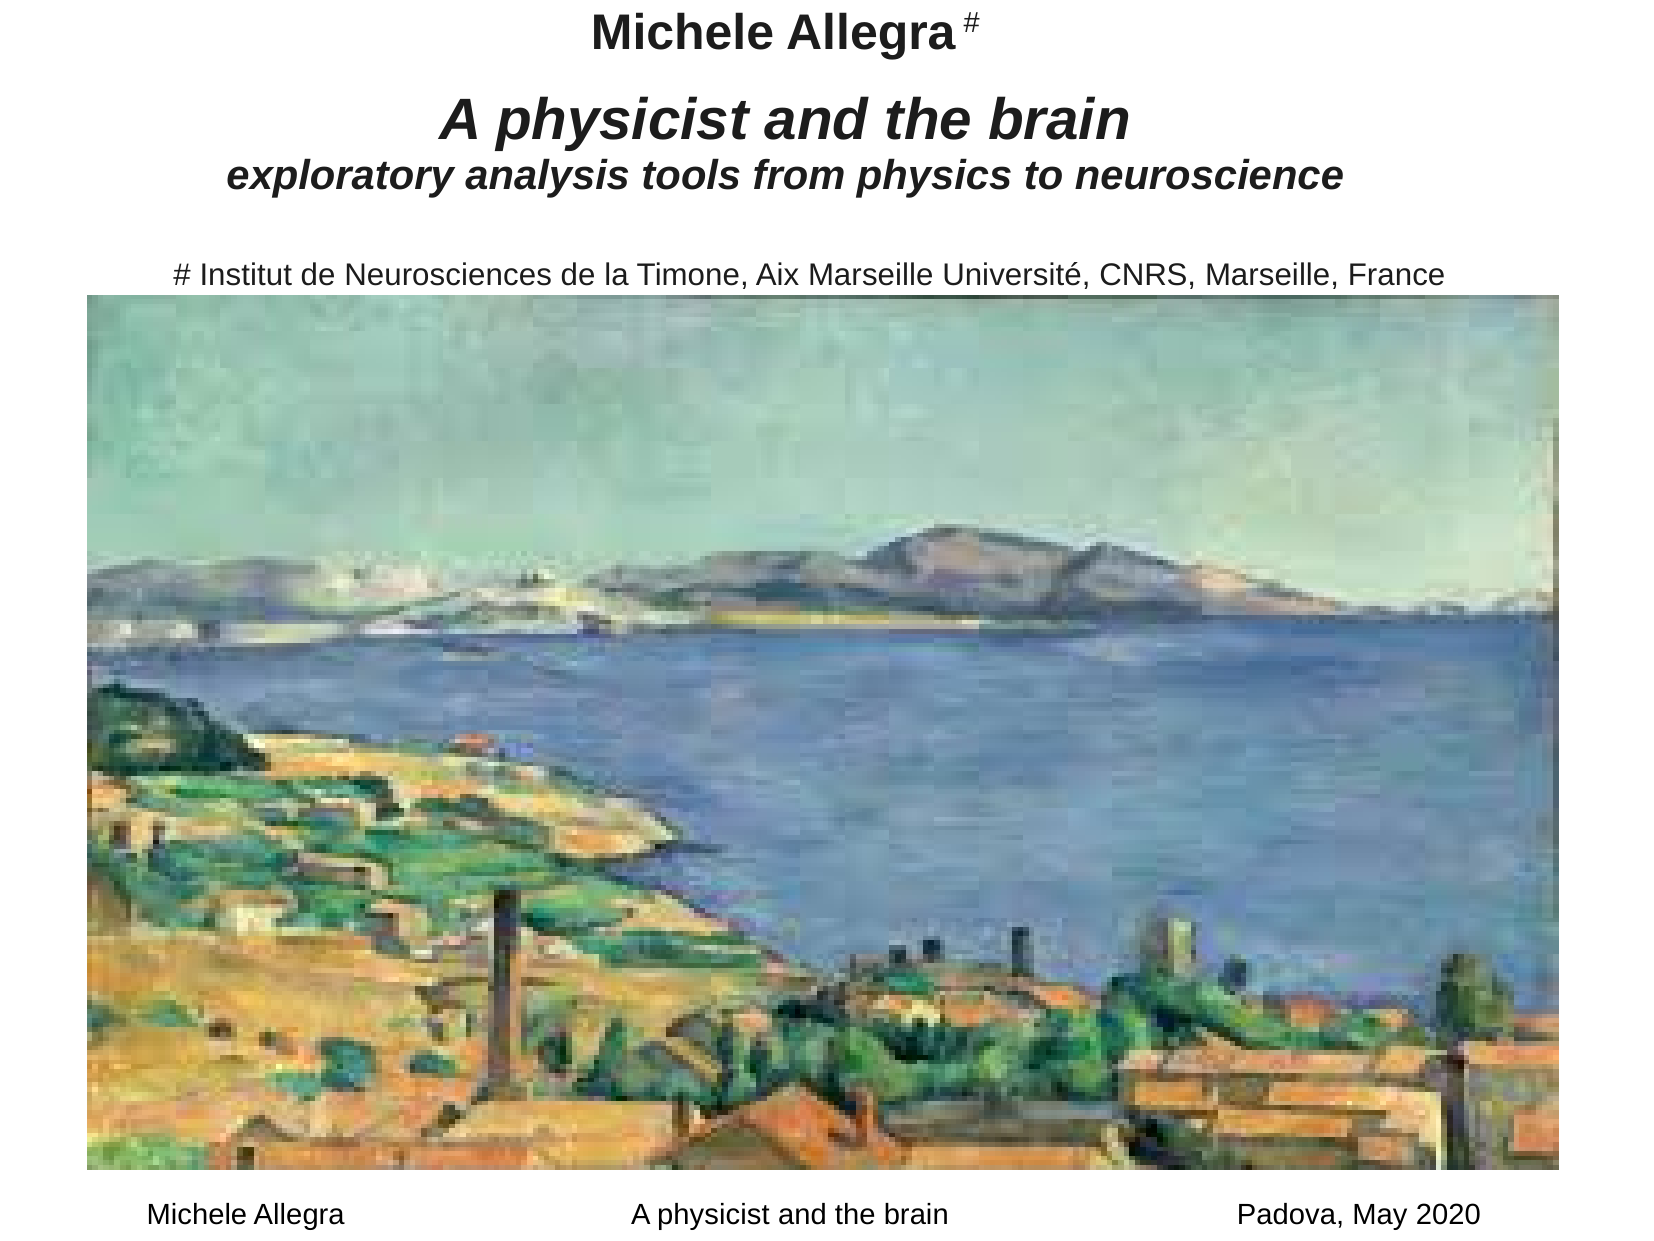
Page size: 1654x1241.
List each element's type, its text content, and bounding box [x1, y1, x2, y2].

title A physicist and the brain exploratory analysis tools from physics to neuroscience [35, 65, 1536, 241]
text_box # Institut de Neurosciences de la Timone, Aix Marseille Université, CNRS, Marseille, France [147, 257, 1474, 327]
title Michele Allegra # [35, 0, 1536, 65]
picture [87, 295, 1559, 1170]
title Michele Allegra A physicist and the brain Padova, May 2020 [70, 1176, 1560, 1241]
